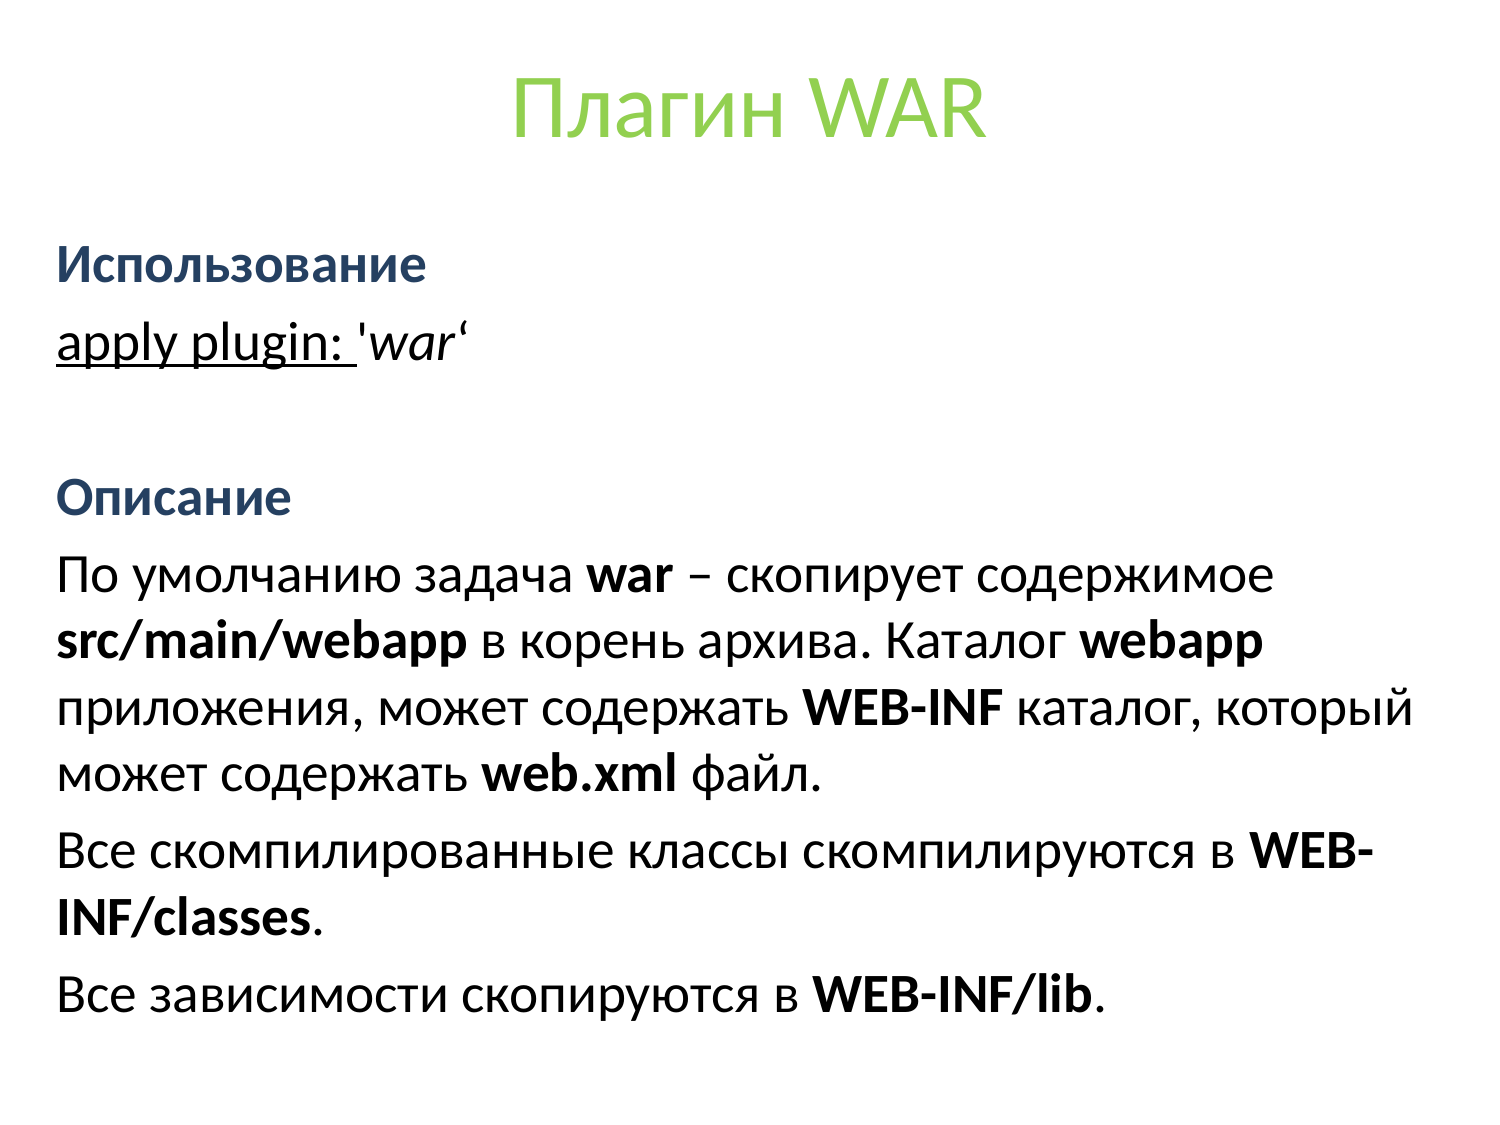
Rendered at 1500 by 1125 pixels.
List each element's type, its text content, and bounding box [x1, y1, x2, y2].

title Плагин WAR [75, 7, 1425, 195]
list Использование apply plugin: 'war‘ Описание По умолчанию задача war – скопирует содержимое src/main/webapp в корень архива. Каталог webapp приложения, может содержать WEB-INF каталог, который может содержать web.xml файл. Все скомпилированные классы скомпилируются в WEB-INF/classes. Все зависимости скопируются в WEB-INF/lib. [41, 219, 1471, 1035]
